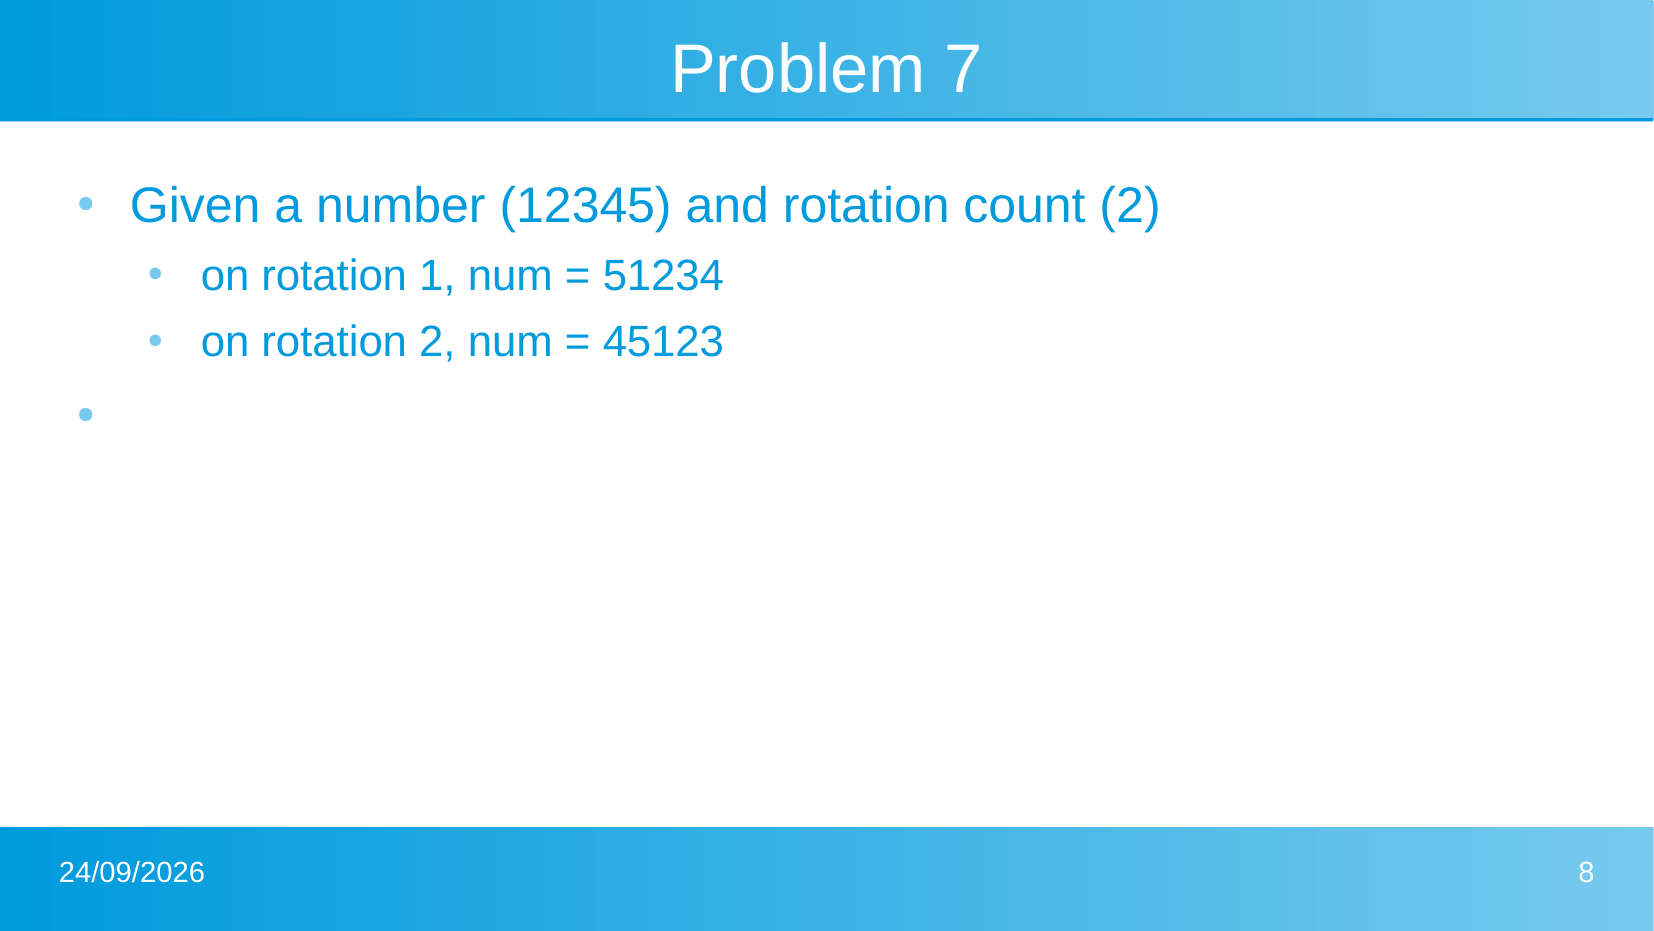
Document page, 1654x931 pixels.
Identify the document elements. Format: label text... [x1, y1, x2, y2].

title Problem 7 [59, 29, 1595, 108]
list Given a number (12345) and rotation count (2) on rotation 1, num = 51234 on rotation 2, num = 45123 [59, 177, 1595, 768]
